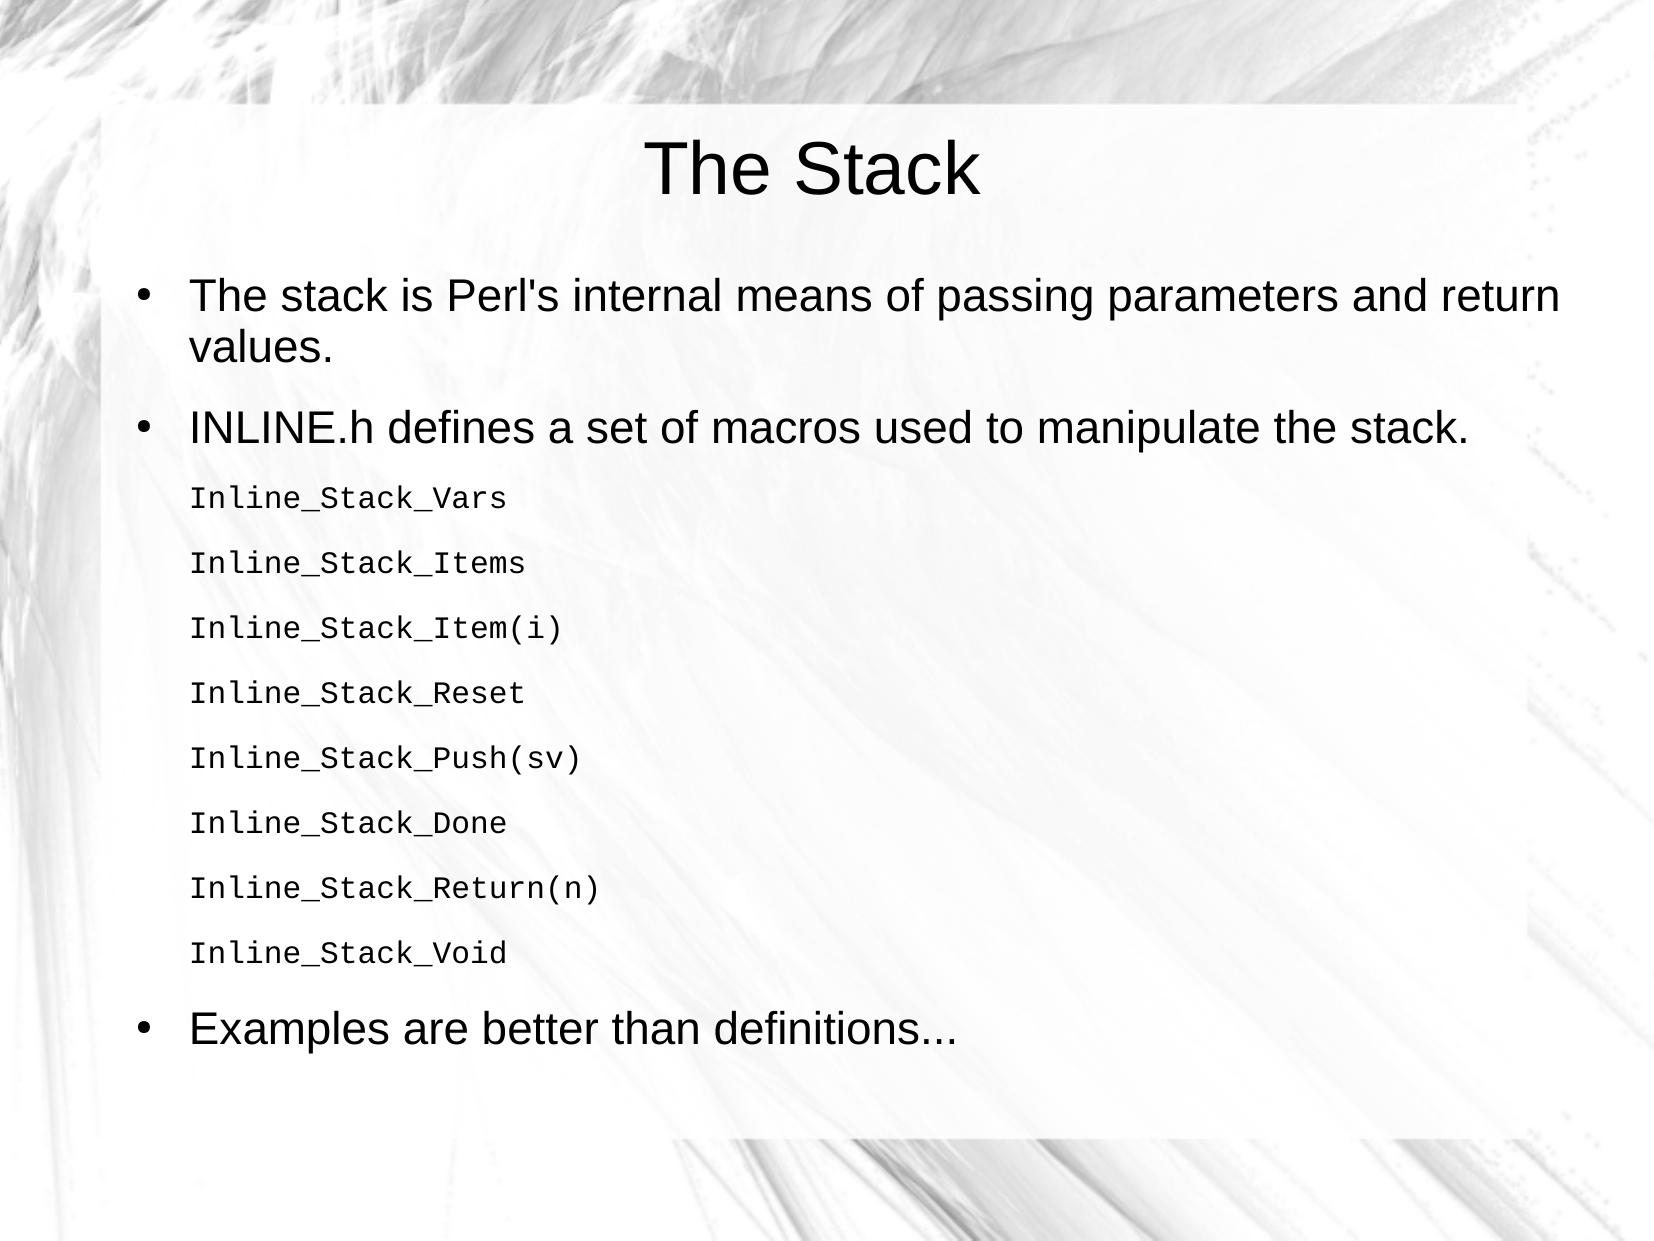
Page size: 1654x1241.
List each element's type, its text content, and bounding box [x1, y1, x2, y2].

title The Stack [118, 112, 1506, 226]
picture [0, 0, 1654, 1241]
list The stack is Perl's internal means of passing parameters and return values. INLINE.h defines a set of macros used to manipulate the stack. Inline_Stack_Vars Inline_Stack_Items Inline_Stack_Item(i) Inline_Stack_Reset Inline_Stack_Push(sv) Inline_Stack_Done Inline_Stack_Return(n) Inline_Stack_Void Examples are better than definitions... [118, 270, 1571, 1139]
